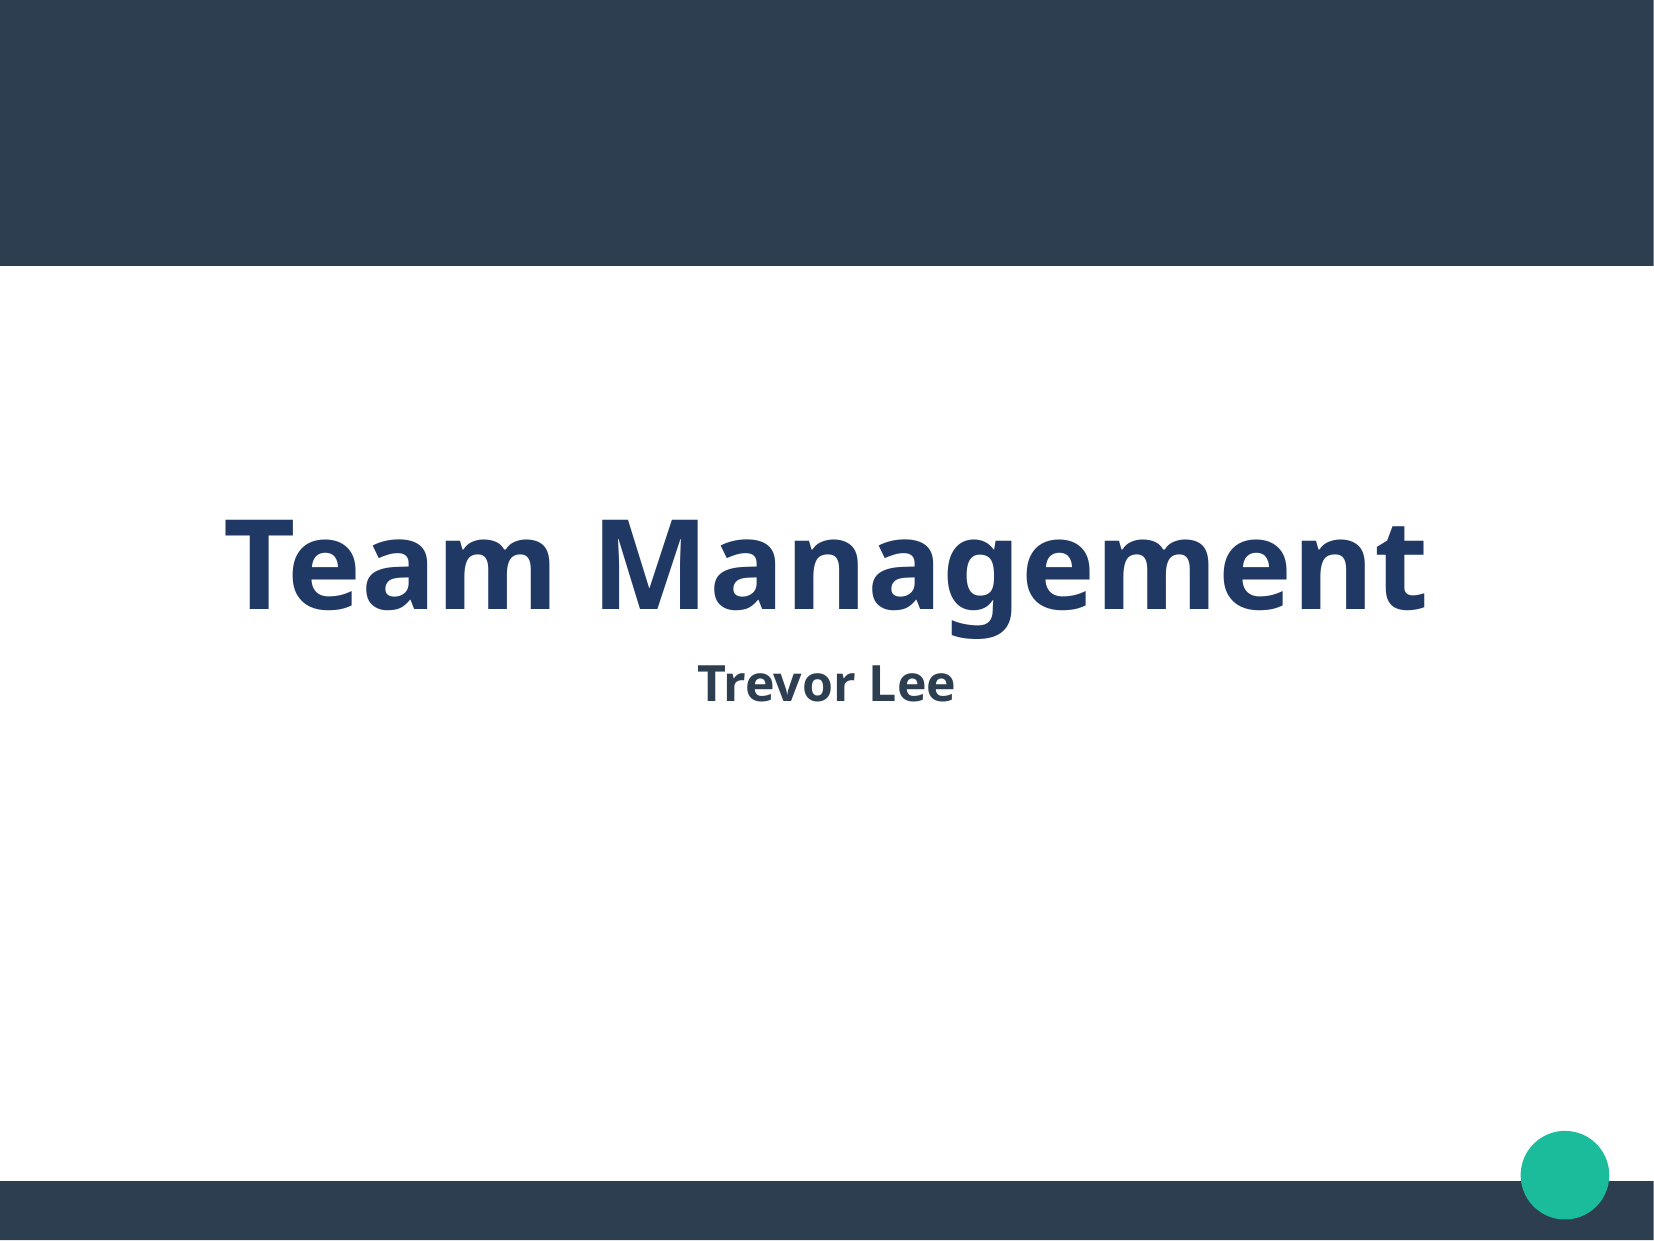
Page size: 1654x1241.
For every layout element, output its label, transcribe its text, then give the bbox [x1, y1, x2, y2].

subtitle Trevor Lee [206, 651, 1447, 951]
title Team Management [206, 202, 1447, 635]
